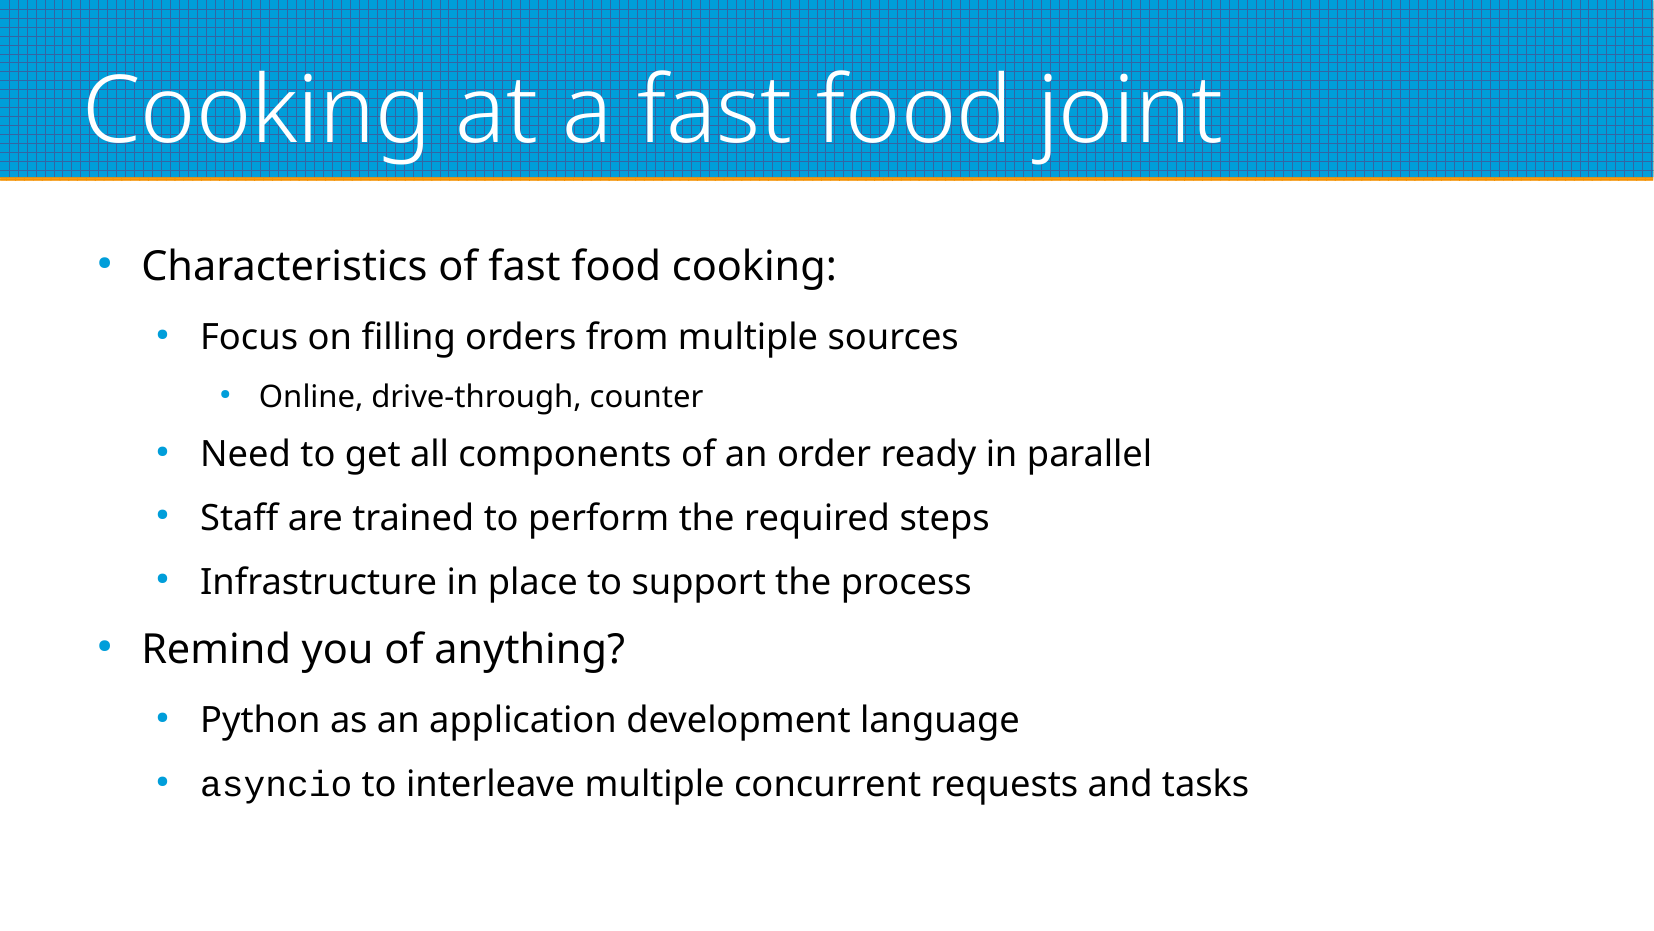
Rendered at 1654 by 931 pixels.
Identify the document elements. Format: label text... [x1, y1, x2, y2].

list Characteristics of fast food cooking: Focus on filling orders from multiple sources Online, drive-through, counter Need to get all components of an order ready in parallel Staff are trained to perform the required steps Infrastructure in place to support the process Remind you of anything? Python as an application development language asyncio to interleave multiple concurrent requests and tasks [82, 236, 1563, 811]
title Cooking at a fast food joint [82, 14, 1571, 171]
